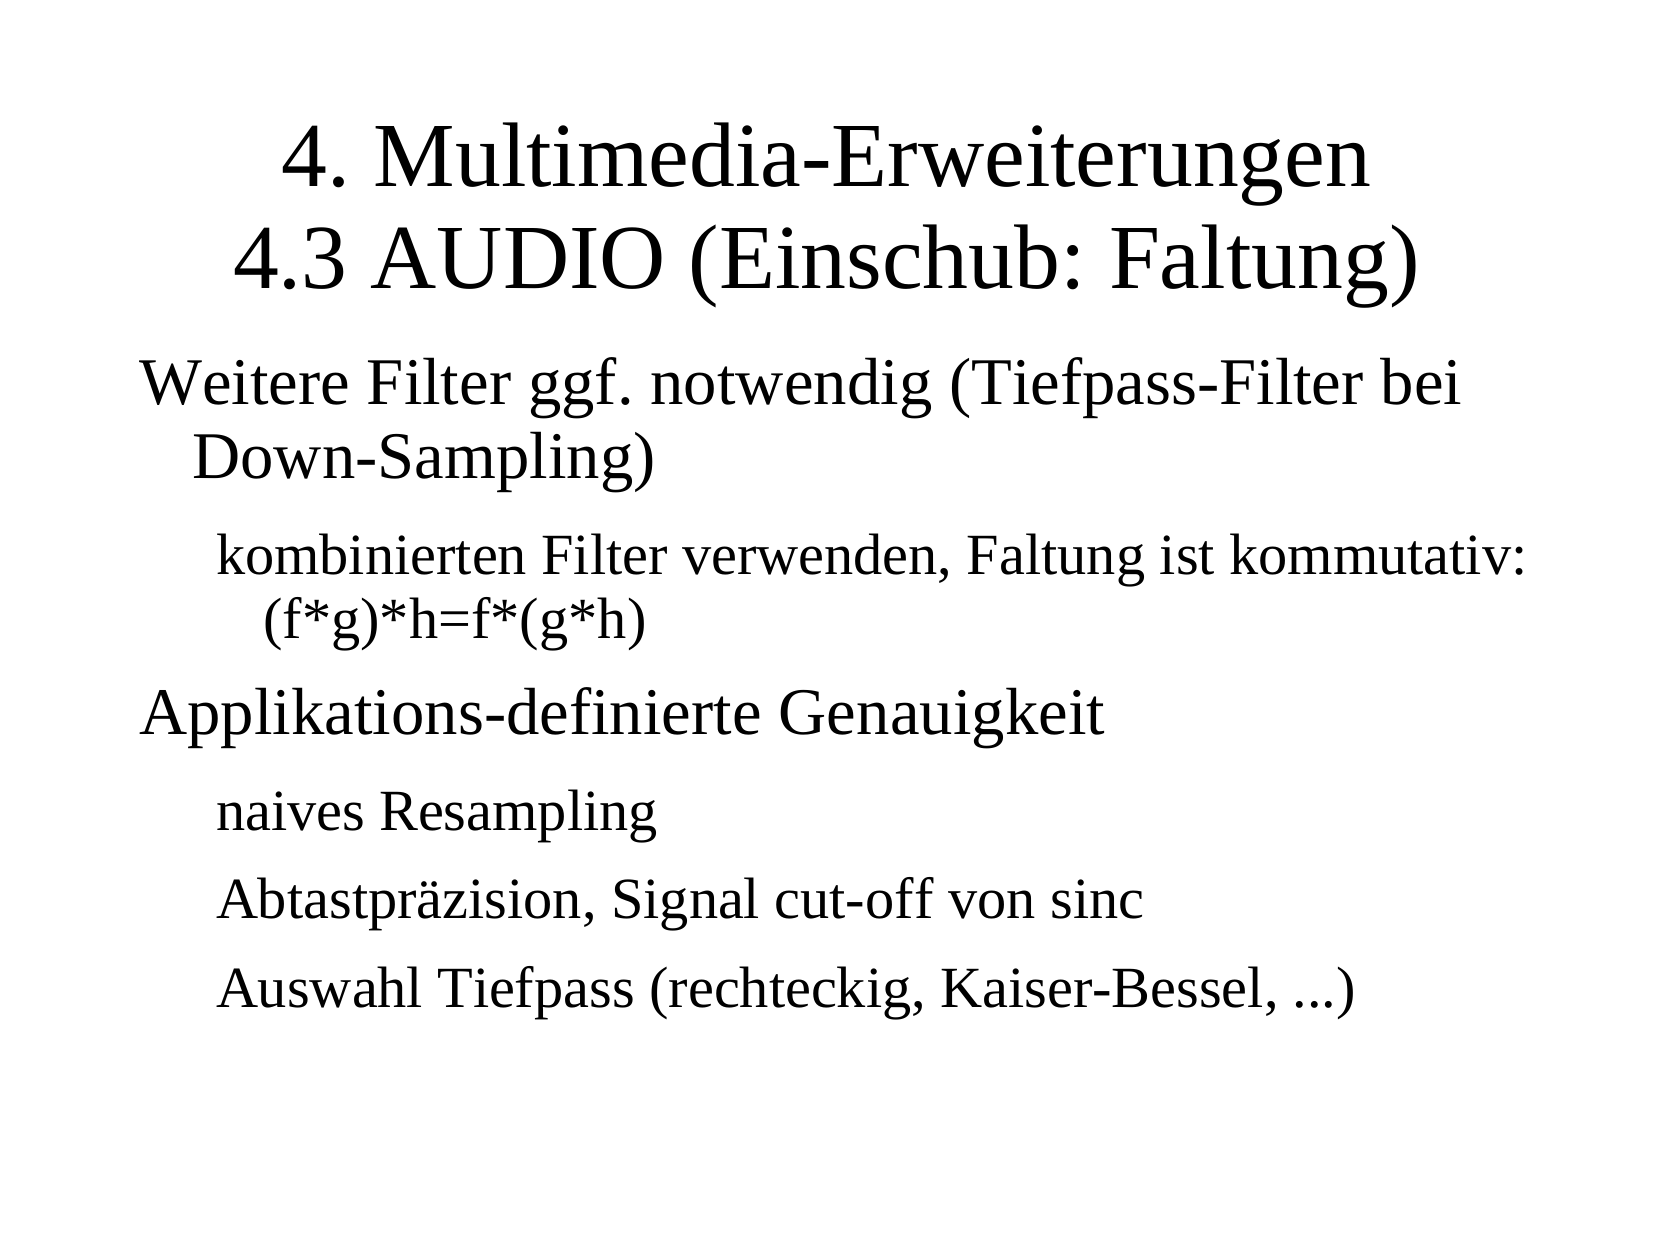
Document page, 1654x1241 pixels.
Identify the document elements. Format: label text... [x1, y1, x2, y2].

list Weitere Filter ggf. notwendig (Tiefpass-Filter bei Down-Sampling) kombinierten Filter verwenden, Faltung ist kommutativ: (f*g)*h=f*(g*h) Applikations-definierte Genauigkeit naives Resampling Abtastpräzision, Signal cut-off von sinc Auswahl Tiefpass (rechteckig, Kaiser-Bessel, ...) [121, 344, 1534, 1127]
title 4. Multimedia-Erweiterungen 4.3 AUDIO (Einschub: Faltung) [121, 102, 1534, 311]
